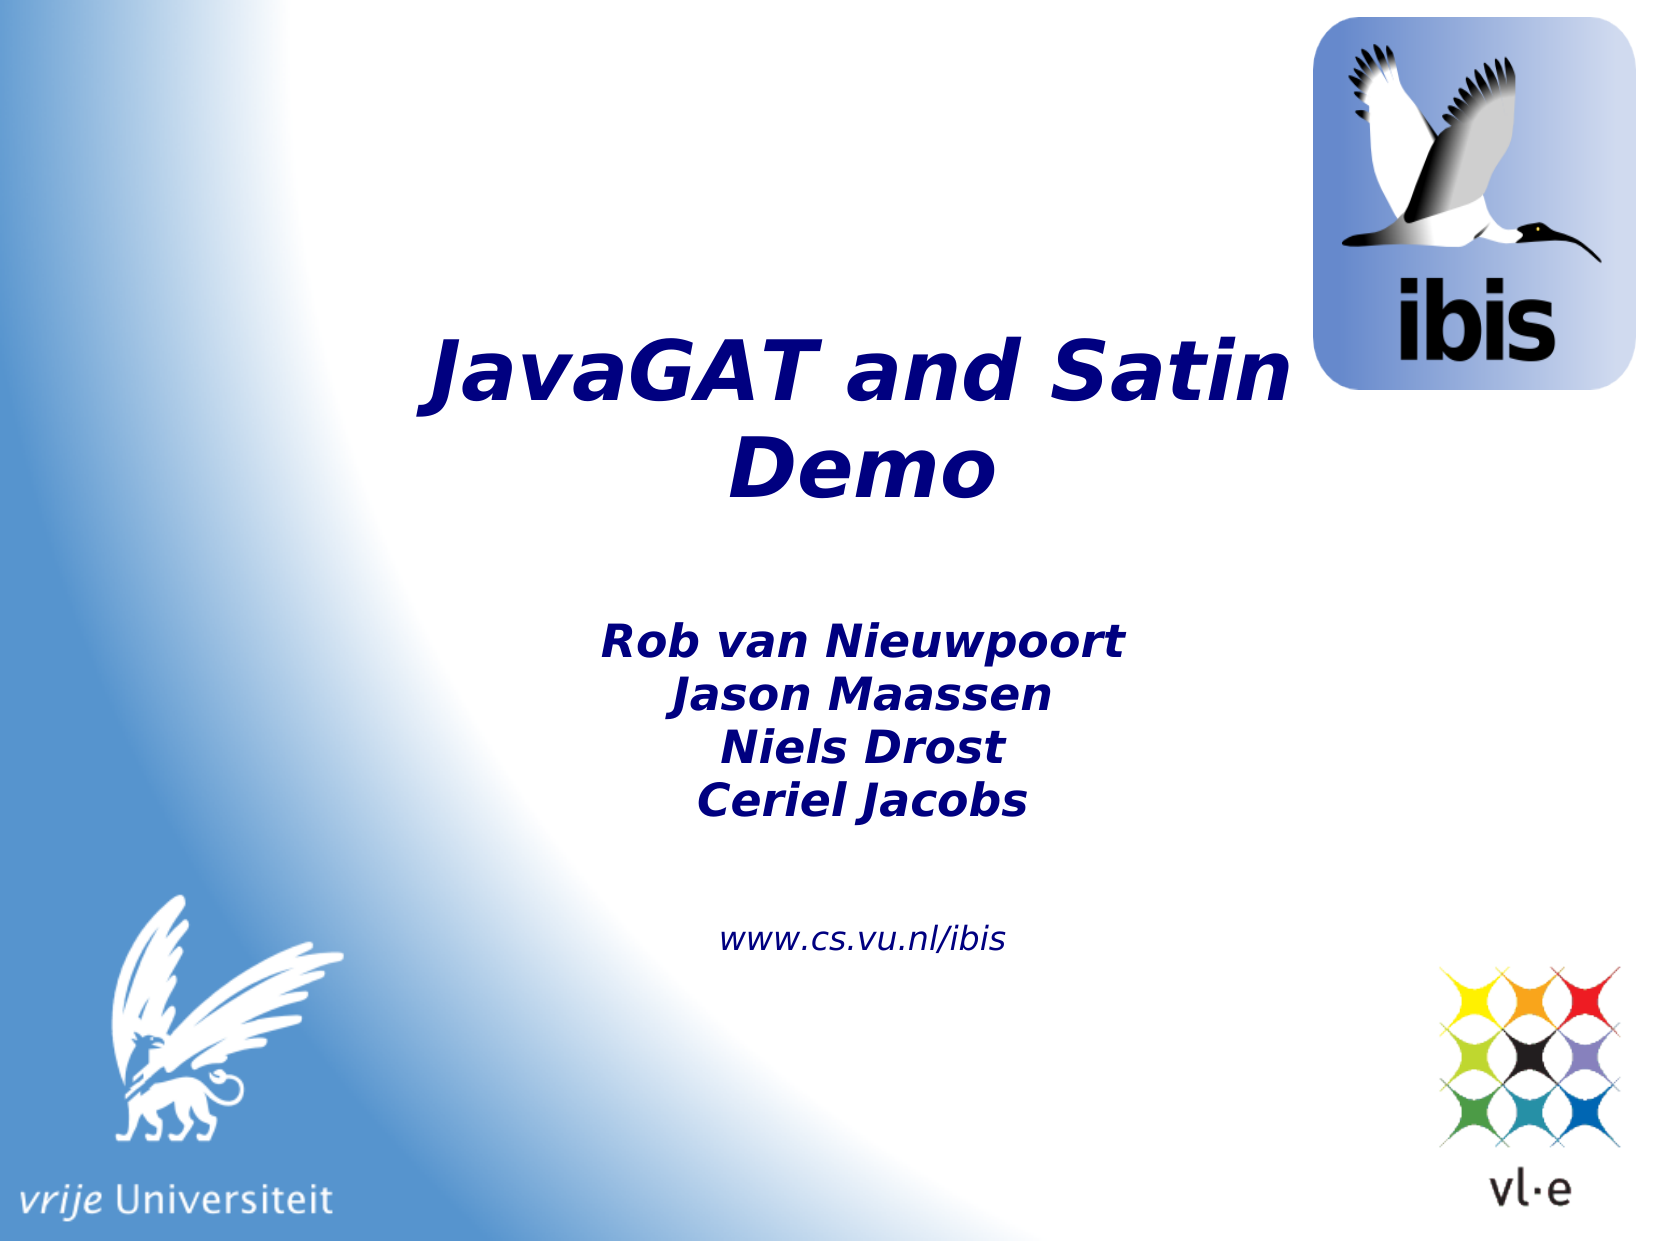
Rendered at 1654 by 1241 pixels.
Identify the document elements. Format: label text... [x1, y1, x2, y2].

title JavaGAT and Satin Demo Rob van Nieuwpoort Jason Maassen Niels Drost Ceriel Jacobs www.cs.vu.nl/ibis [156, 323, 1569, 1152]
picture [0, 0, 1654, 1241]
